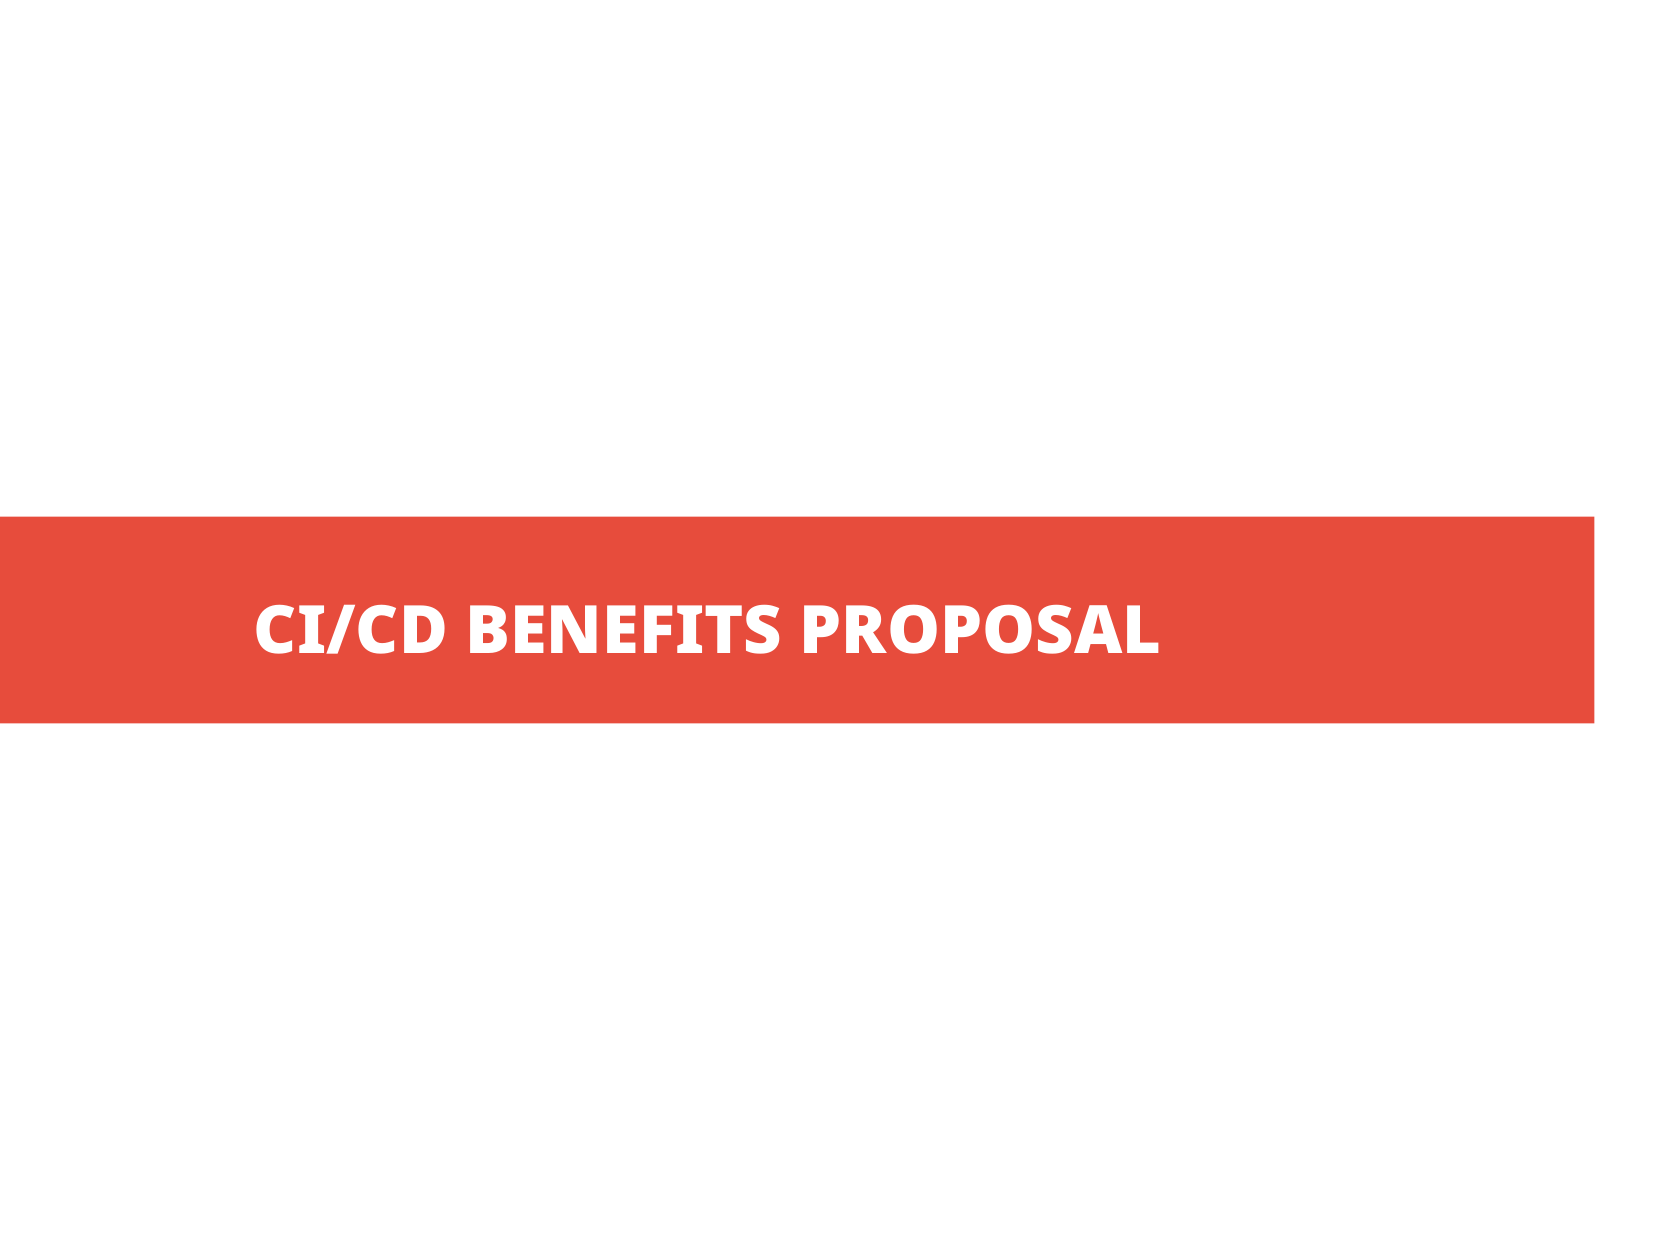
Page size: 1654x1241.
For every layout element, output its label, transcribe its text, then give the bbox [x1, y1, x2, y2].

title CI/CD BENEFITS PROPOSAL [254, 570, 1291, 673]
